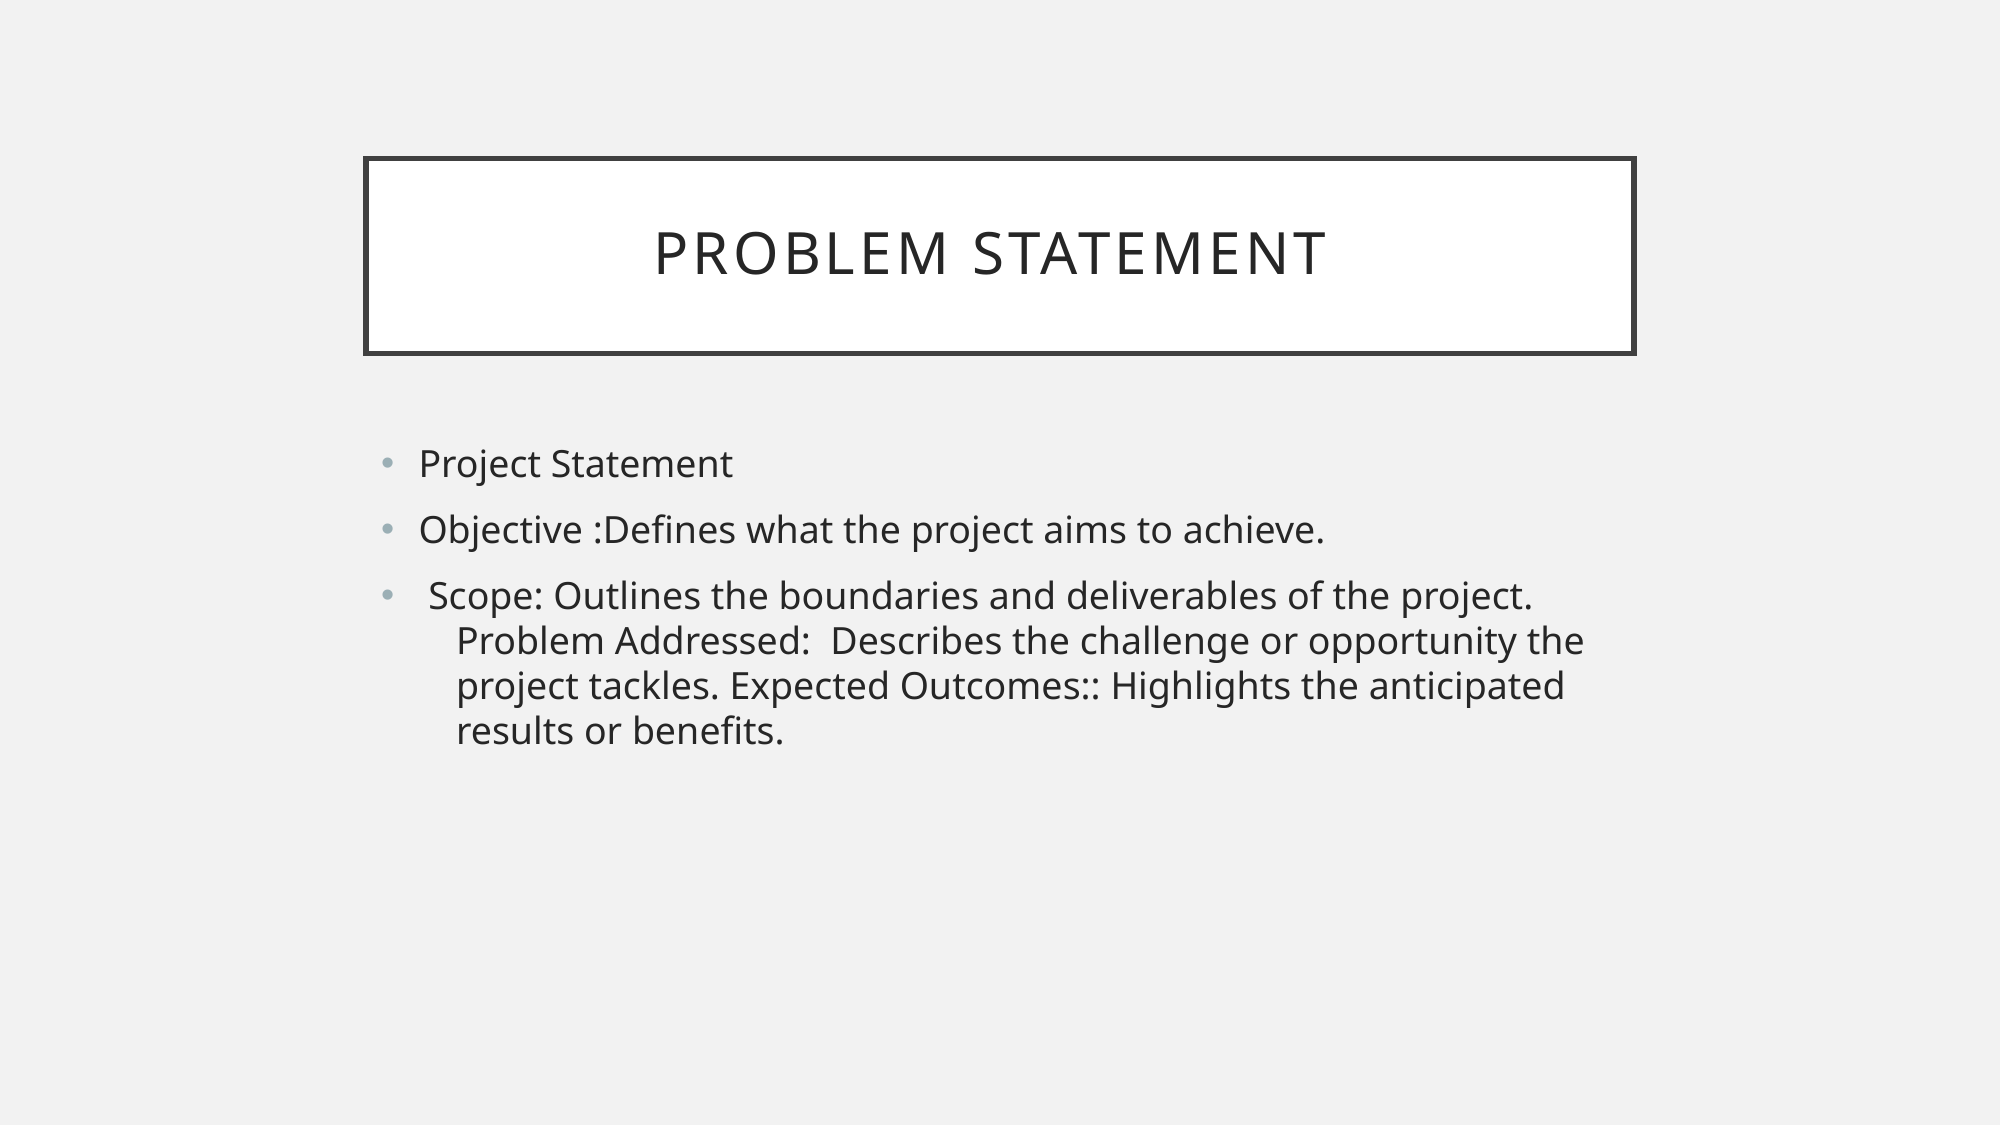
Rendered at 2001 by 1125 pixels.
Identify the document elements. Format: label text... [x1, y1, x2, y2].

title PROBLEM STATEMENT [366, 158, 1634, 354]
list Project Statement Objective :Defines what the project aims to achieve. Scope: Outlines the boundaries and deliverables of the project. Problem Addressed: Describes the challenge or opportunity the project tackles. Expected Outcomes:: Highlights the anticipated results or benefits. [366, 432, 1634, 942]
